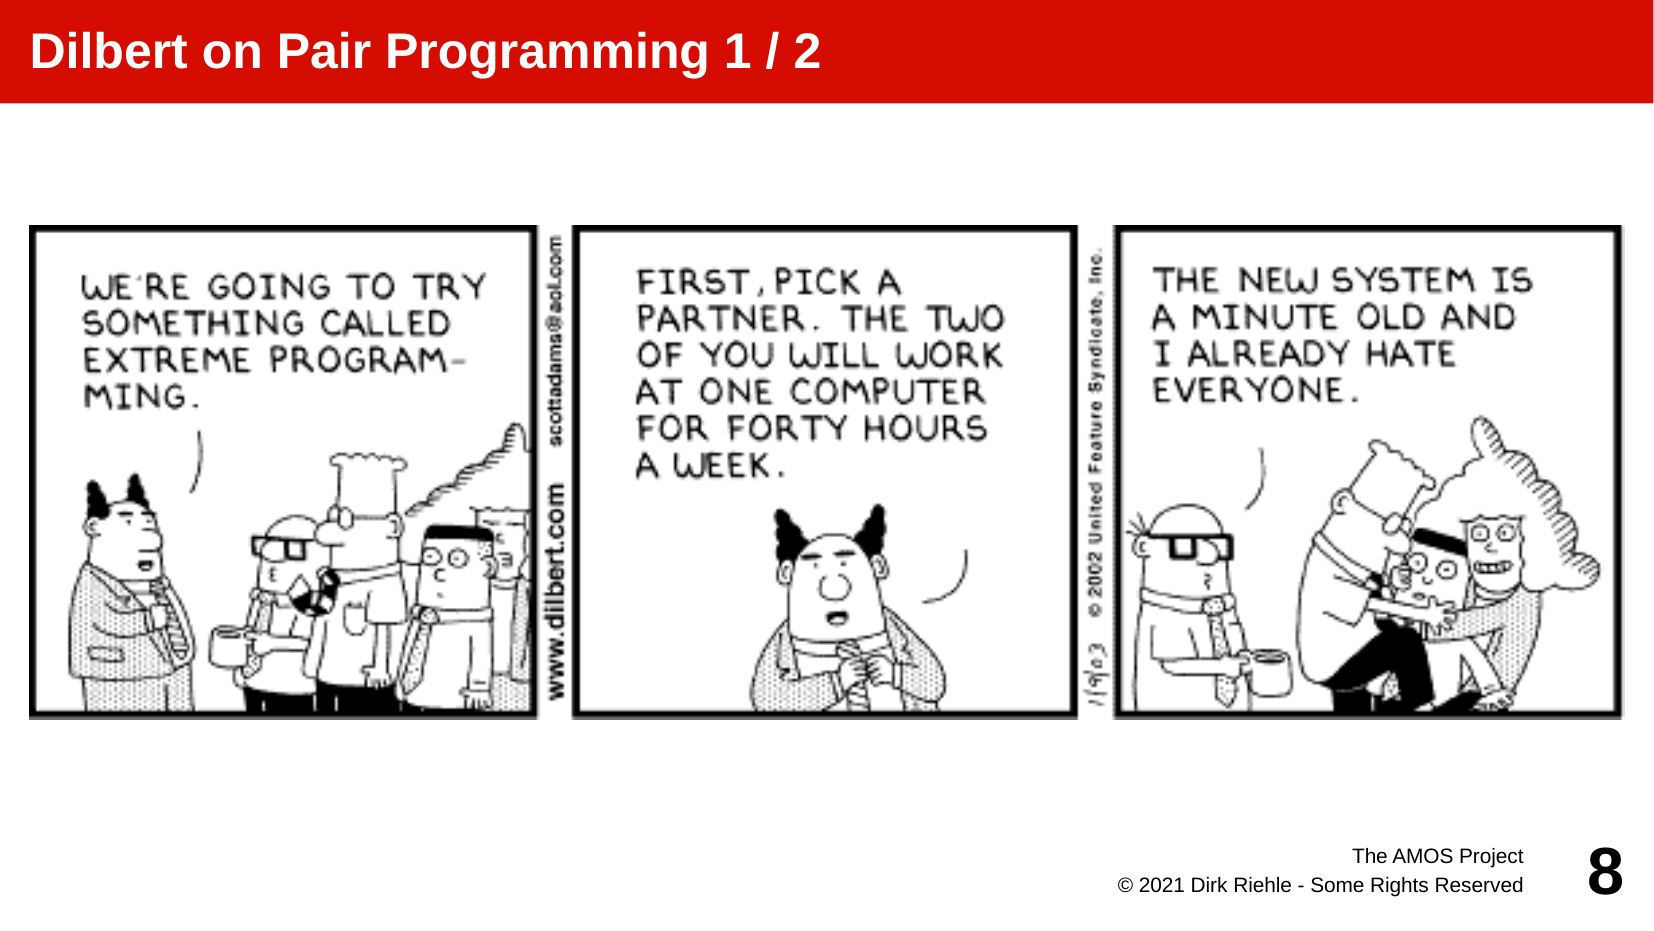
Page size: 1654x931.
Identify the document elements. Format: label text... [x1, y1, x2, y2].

picture [29, 185, 1625, 759]
title Dilbert on Pair Programming 1 / 2 [0, 0, 1654, 104]
